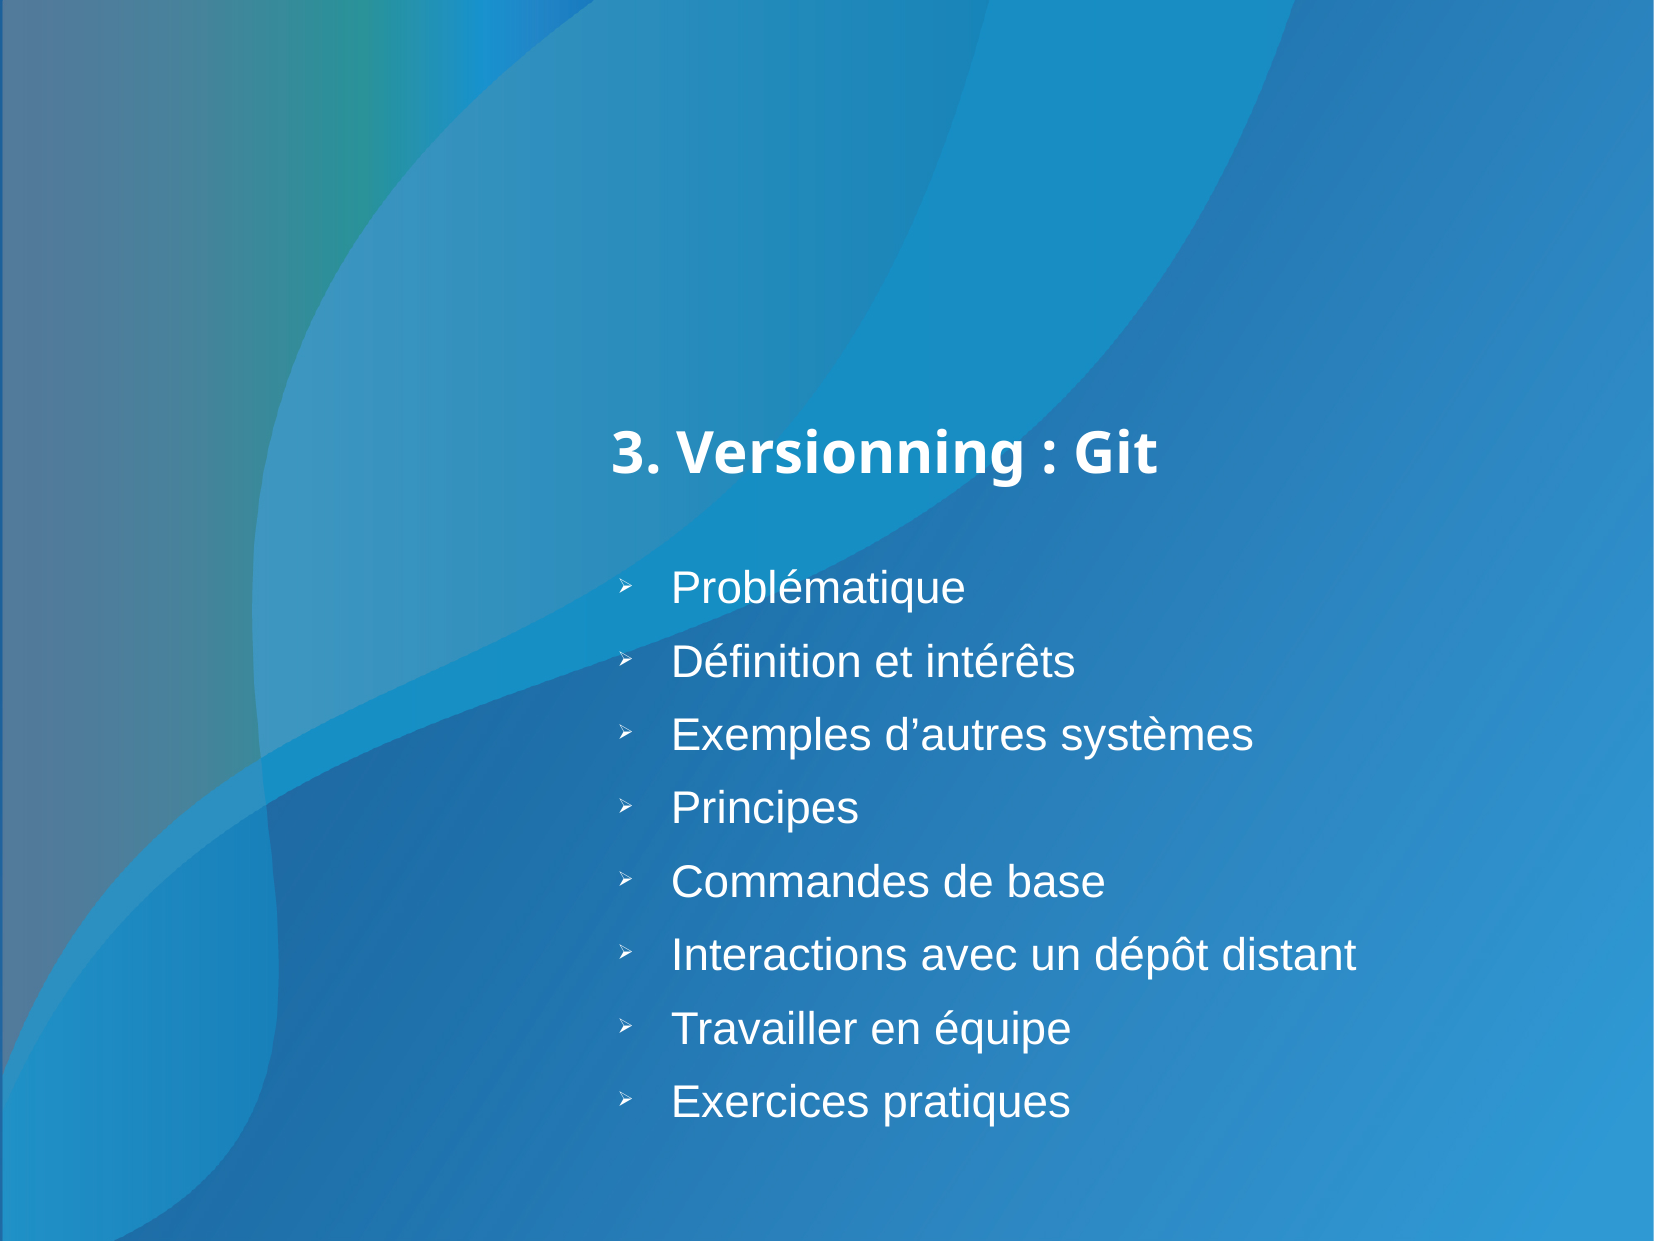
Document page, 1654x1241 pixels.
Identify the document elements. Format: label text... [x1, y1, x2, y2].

list Problématique Définition et intérêts Exemples d’autres systèmes Principes Commandes de base Interactions avec un dépôt distant Travailler en équipe Exercices pratiques [600, 562, 1388, 1128]
title 3. Versionning : Git [611, 340, 1538, 563]
picture [0, 0, 1654, 1241]
